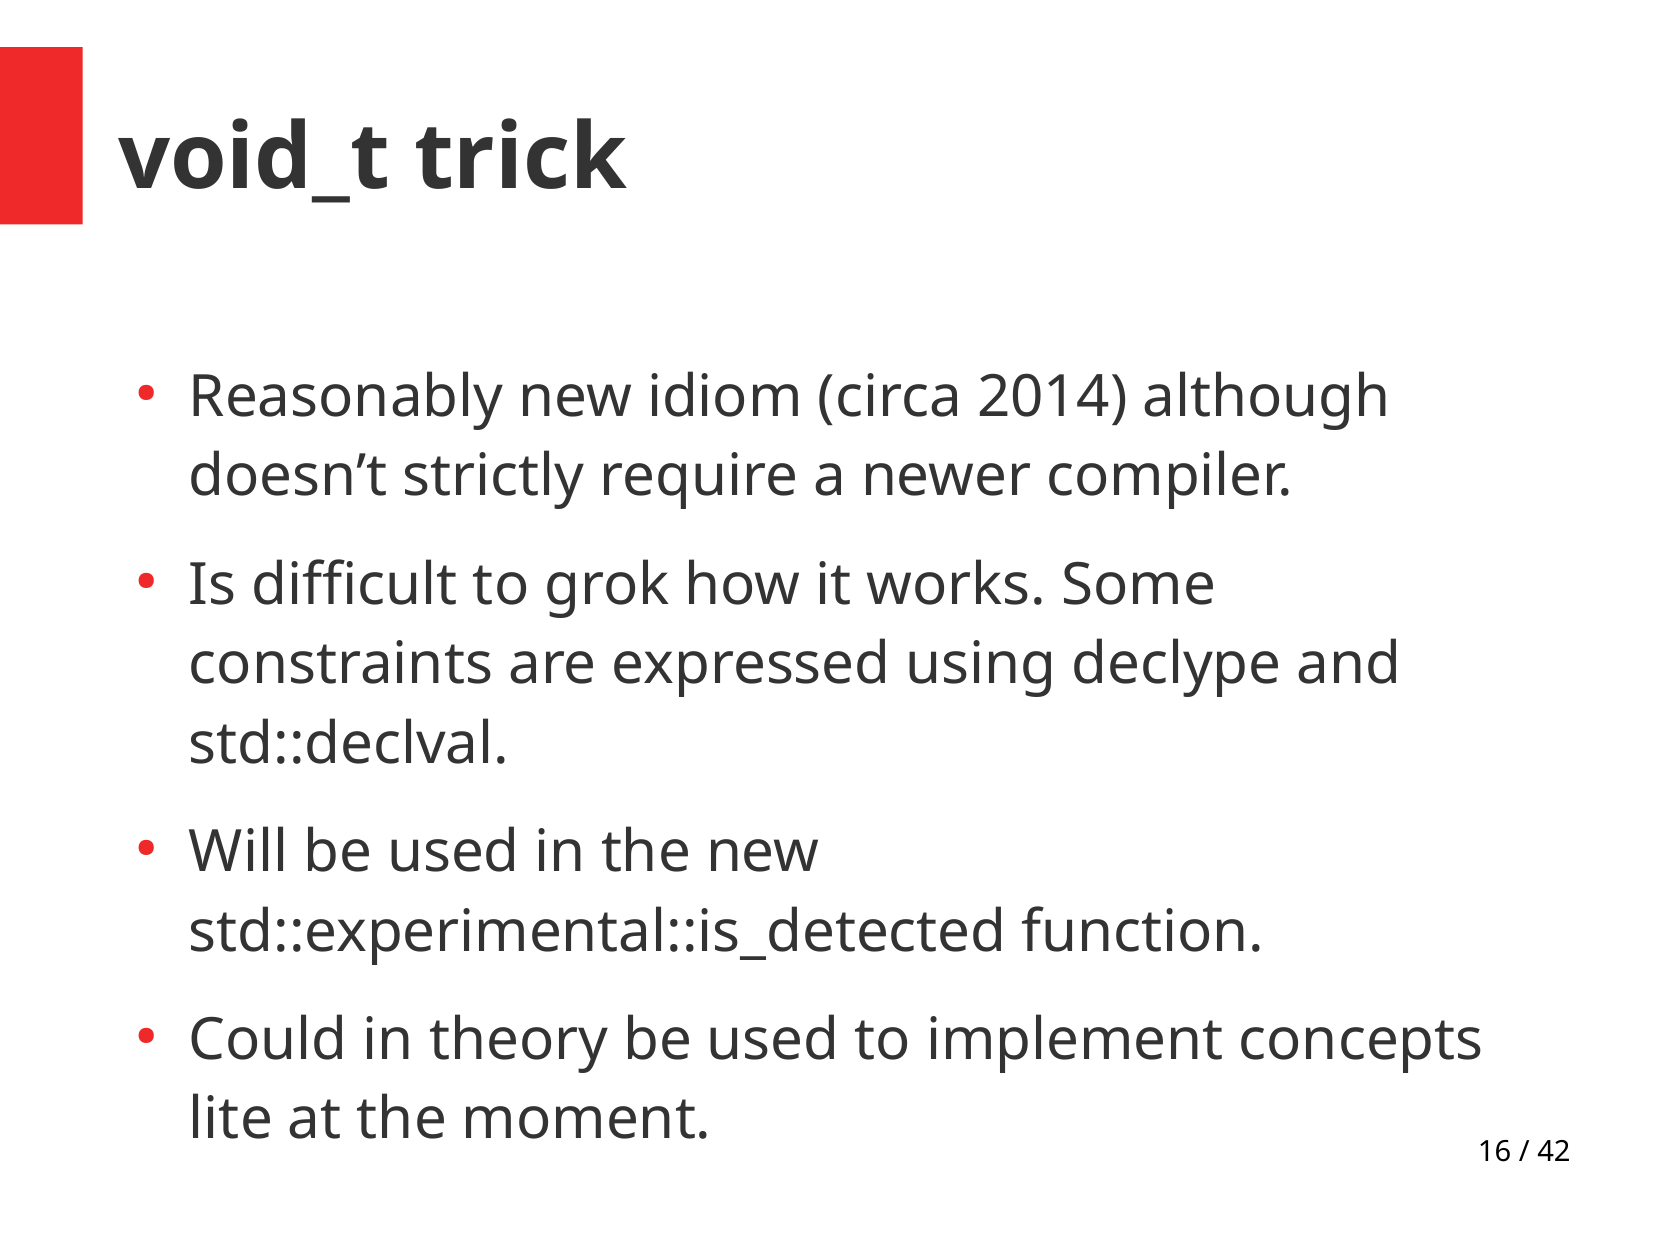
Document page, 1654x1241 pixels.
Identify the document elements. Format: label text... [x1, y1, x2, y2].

title void_t trick [118, 49, 1571, 257]
list Reasonably new idiom (circa 2014) although doesn’t strictly require a newer compiler. Is difficult to grok how it works. Some constraints are expressed using declype and std::declval. Will be used in the new std::experimental::is_detected function. Could in theory be used to implement concepts lite at the moment. [118, 354, 1536, 1074]
